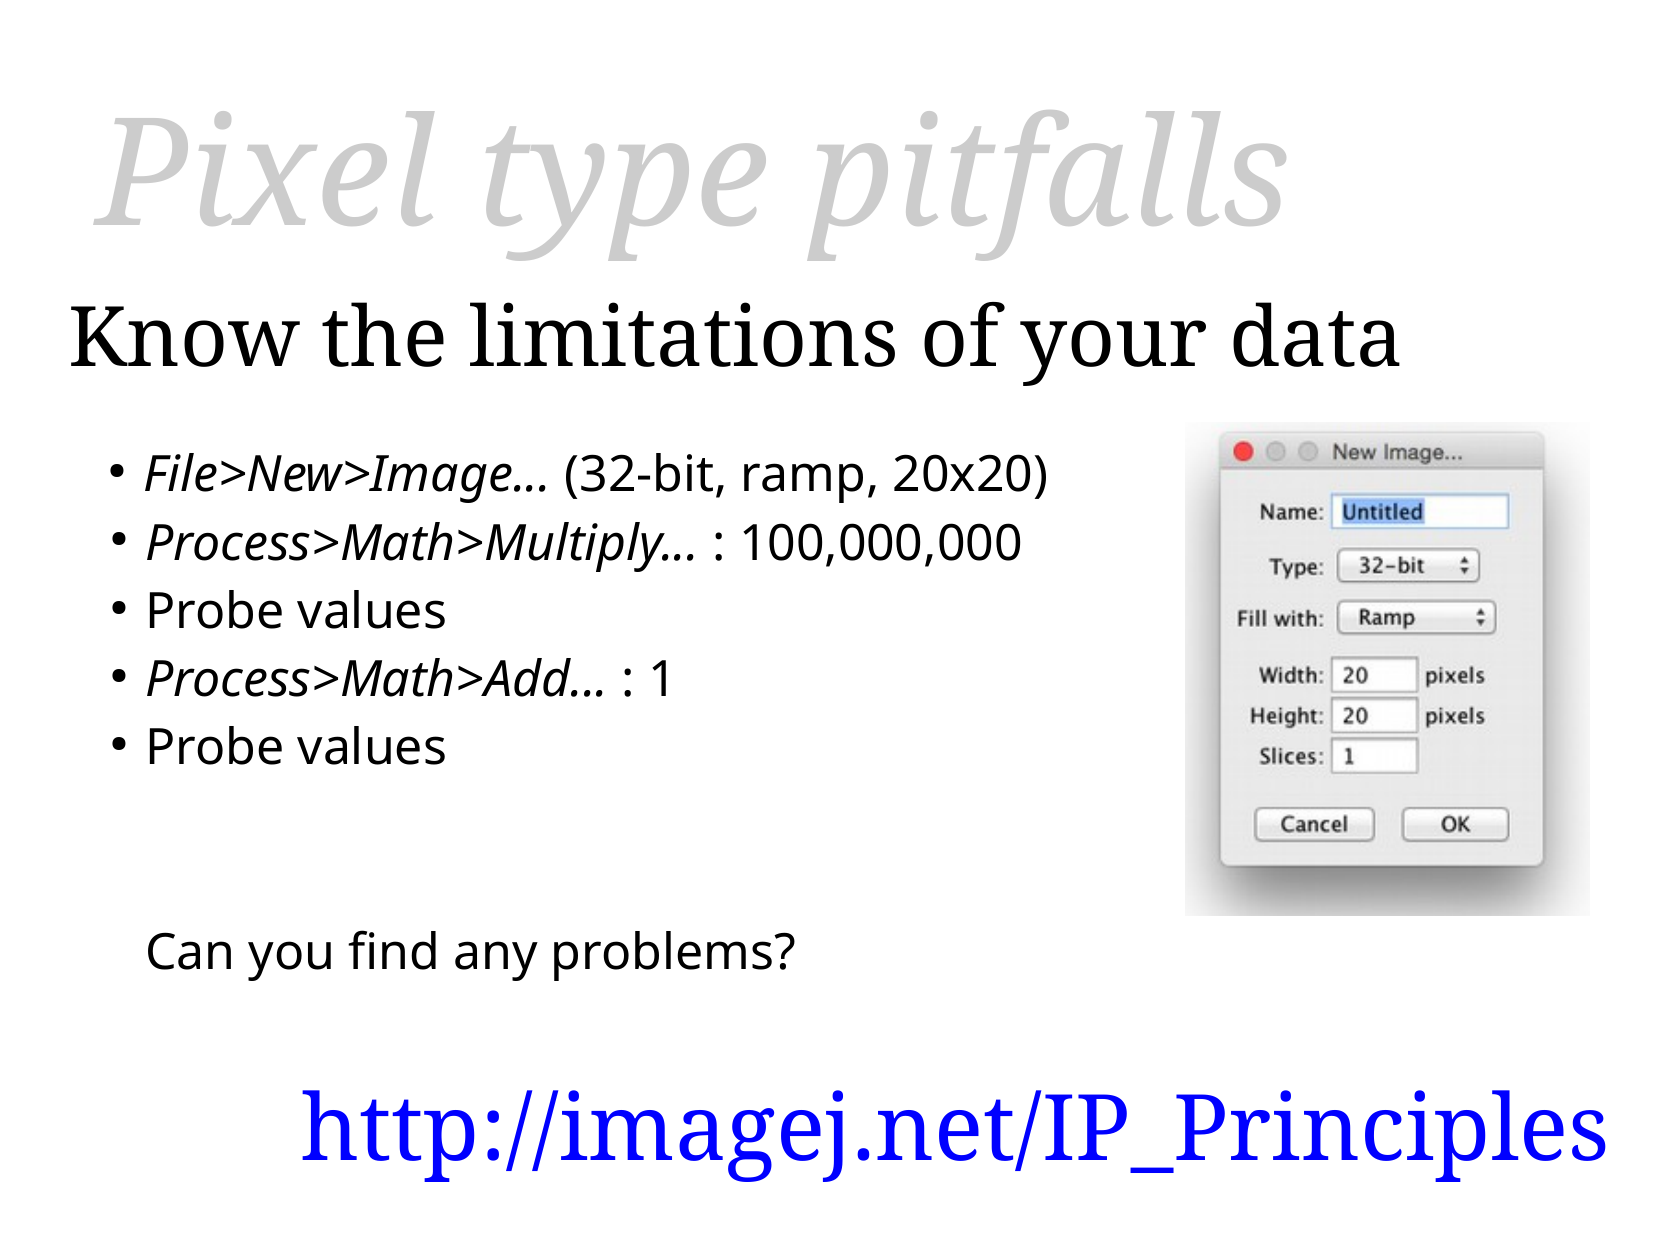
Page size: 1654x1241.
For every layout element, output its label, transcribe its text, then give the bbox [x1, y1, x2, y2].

text_box http://imagej.net/IP_Principles [50, 1055, 1626, 1172]
text_box Know the limitations of your data [17, 270, 1591, 391]
text_box Pixel type pitfalls [81, 57, 1654, 239]
text_box File>New>Image... (32-bit, ramp, 20x20) Process>Math>Multiply... : 100,000,000 Probe values Process>Math>Add... : 1 Probe values Can you find any problems? [0, 430, 1156, 1031]
picture [1185, 422, 1591, 916]
